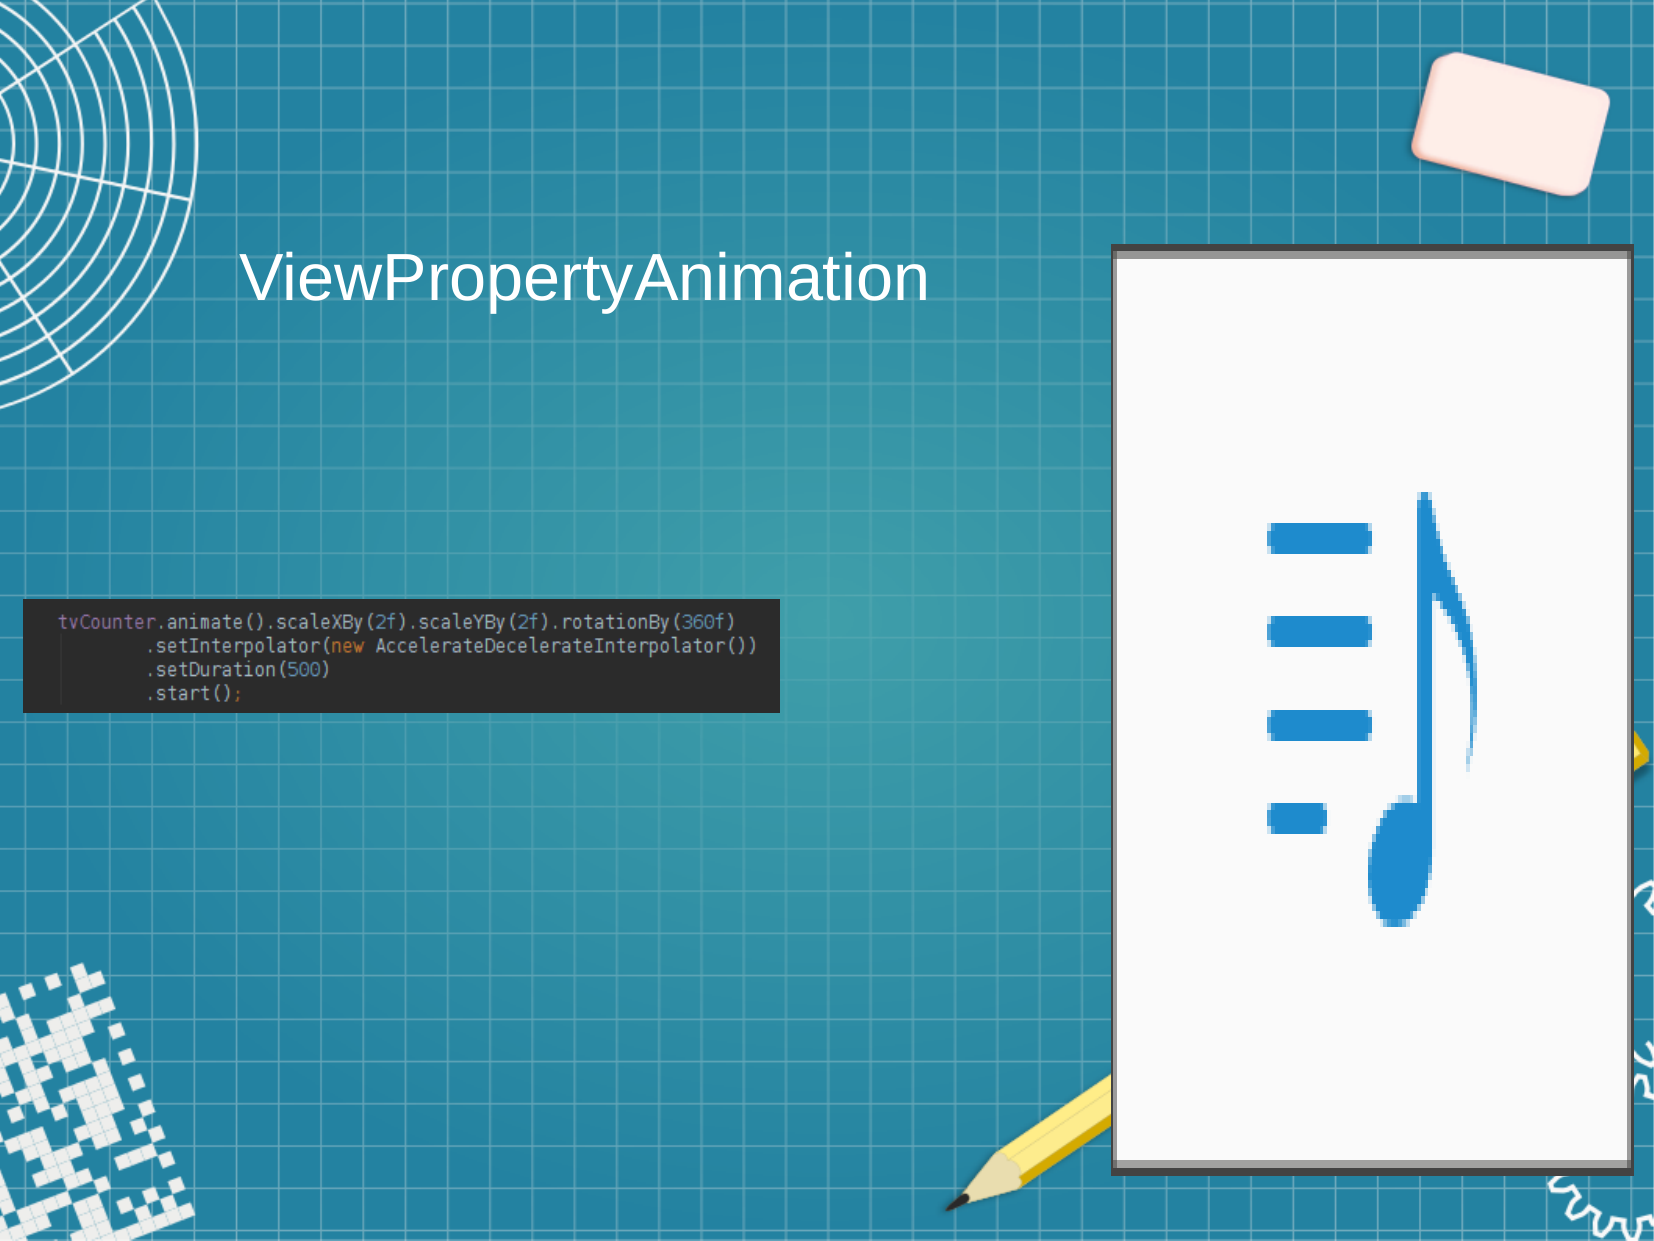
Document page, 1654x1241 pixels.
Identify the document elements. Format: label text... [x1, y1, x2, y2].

text_box [1110, 243, 1636, 1177]
picture [0, 0, 1654, 1241]
text_box ViewPropertyAnimation [224, 232, 1065, 323]
